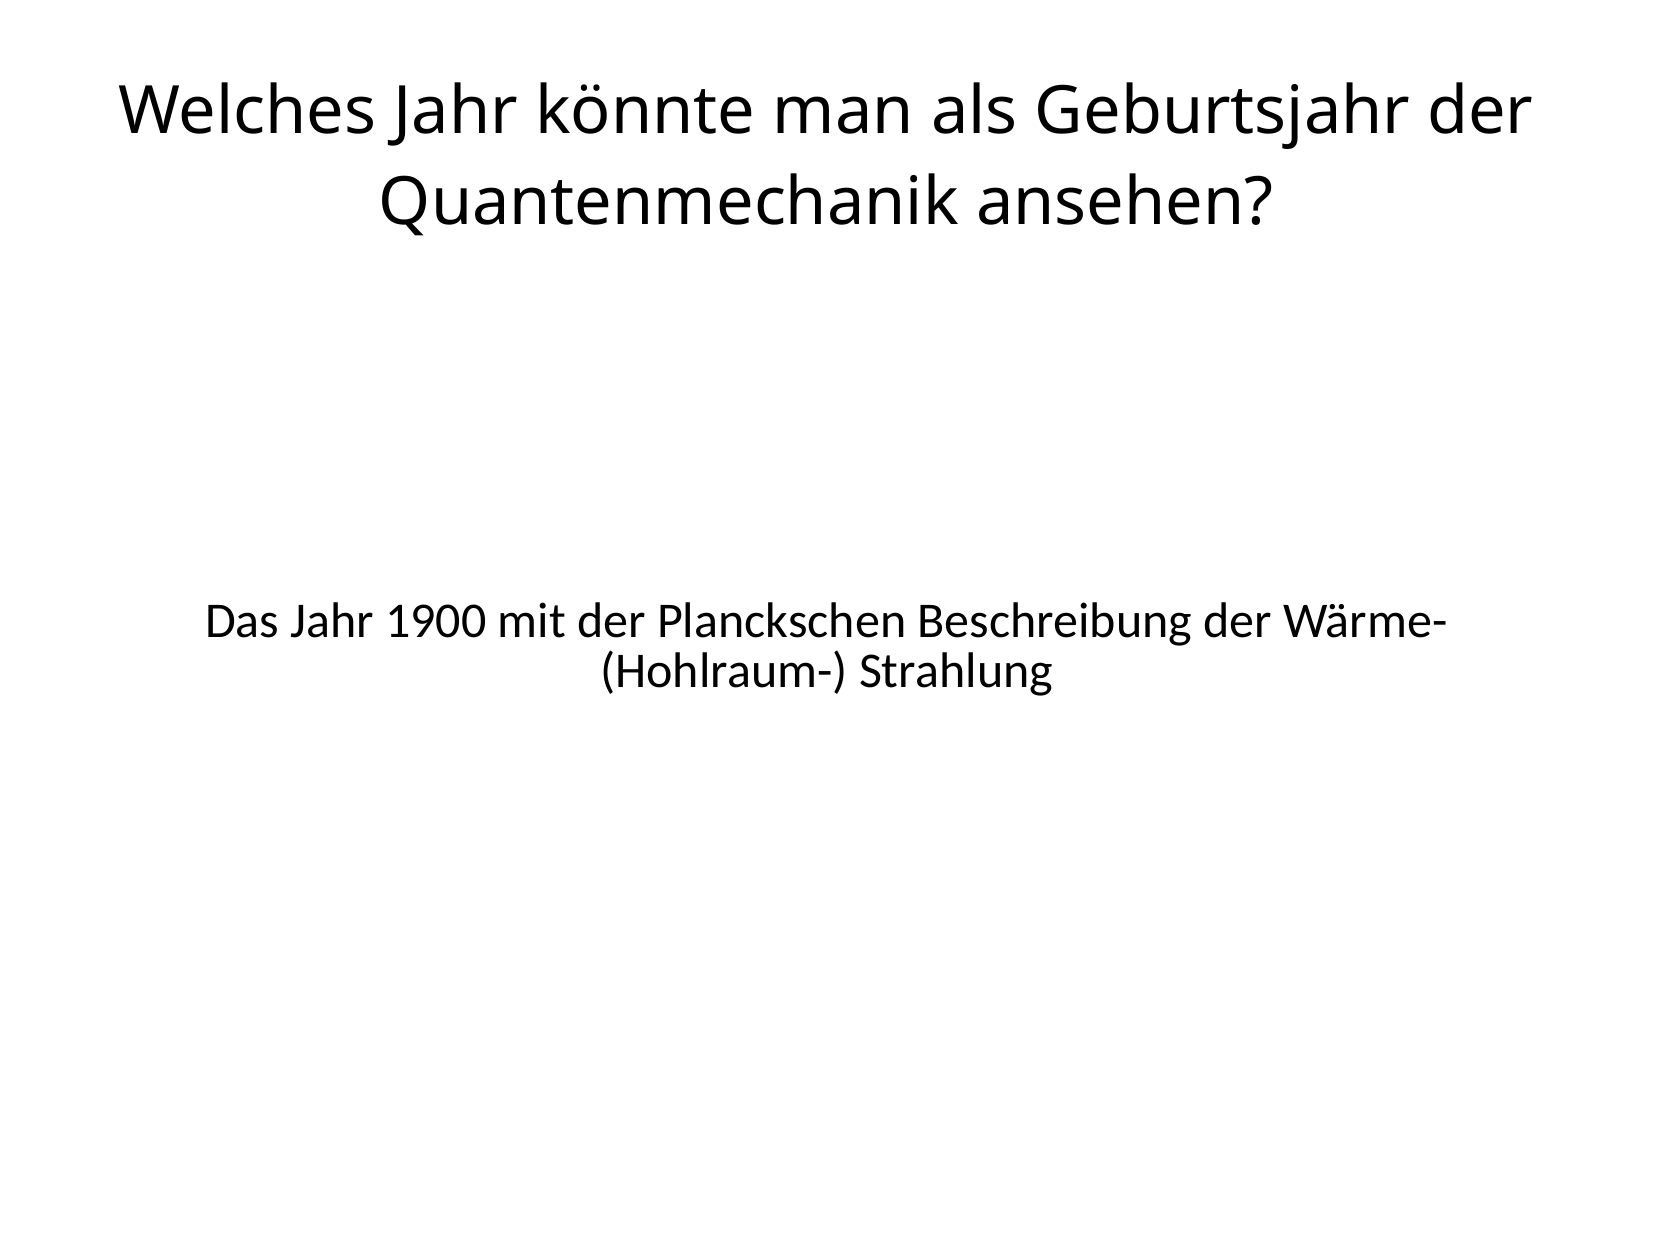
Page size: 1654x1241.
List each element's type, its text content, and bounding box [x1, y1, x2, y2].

title Welches Jahr könnte man als Geburtsjahr der Quantenmechanik ansehen? [82, 49, 1571, 257]
subtitle Das Jahr 1900 mit der Planckschen Beschreibung der Wärme- (Hohlraum-) Strahlung [82, 290, 1571, 1010]
